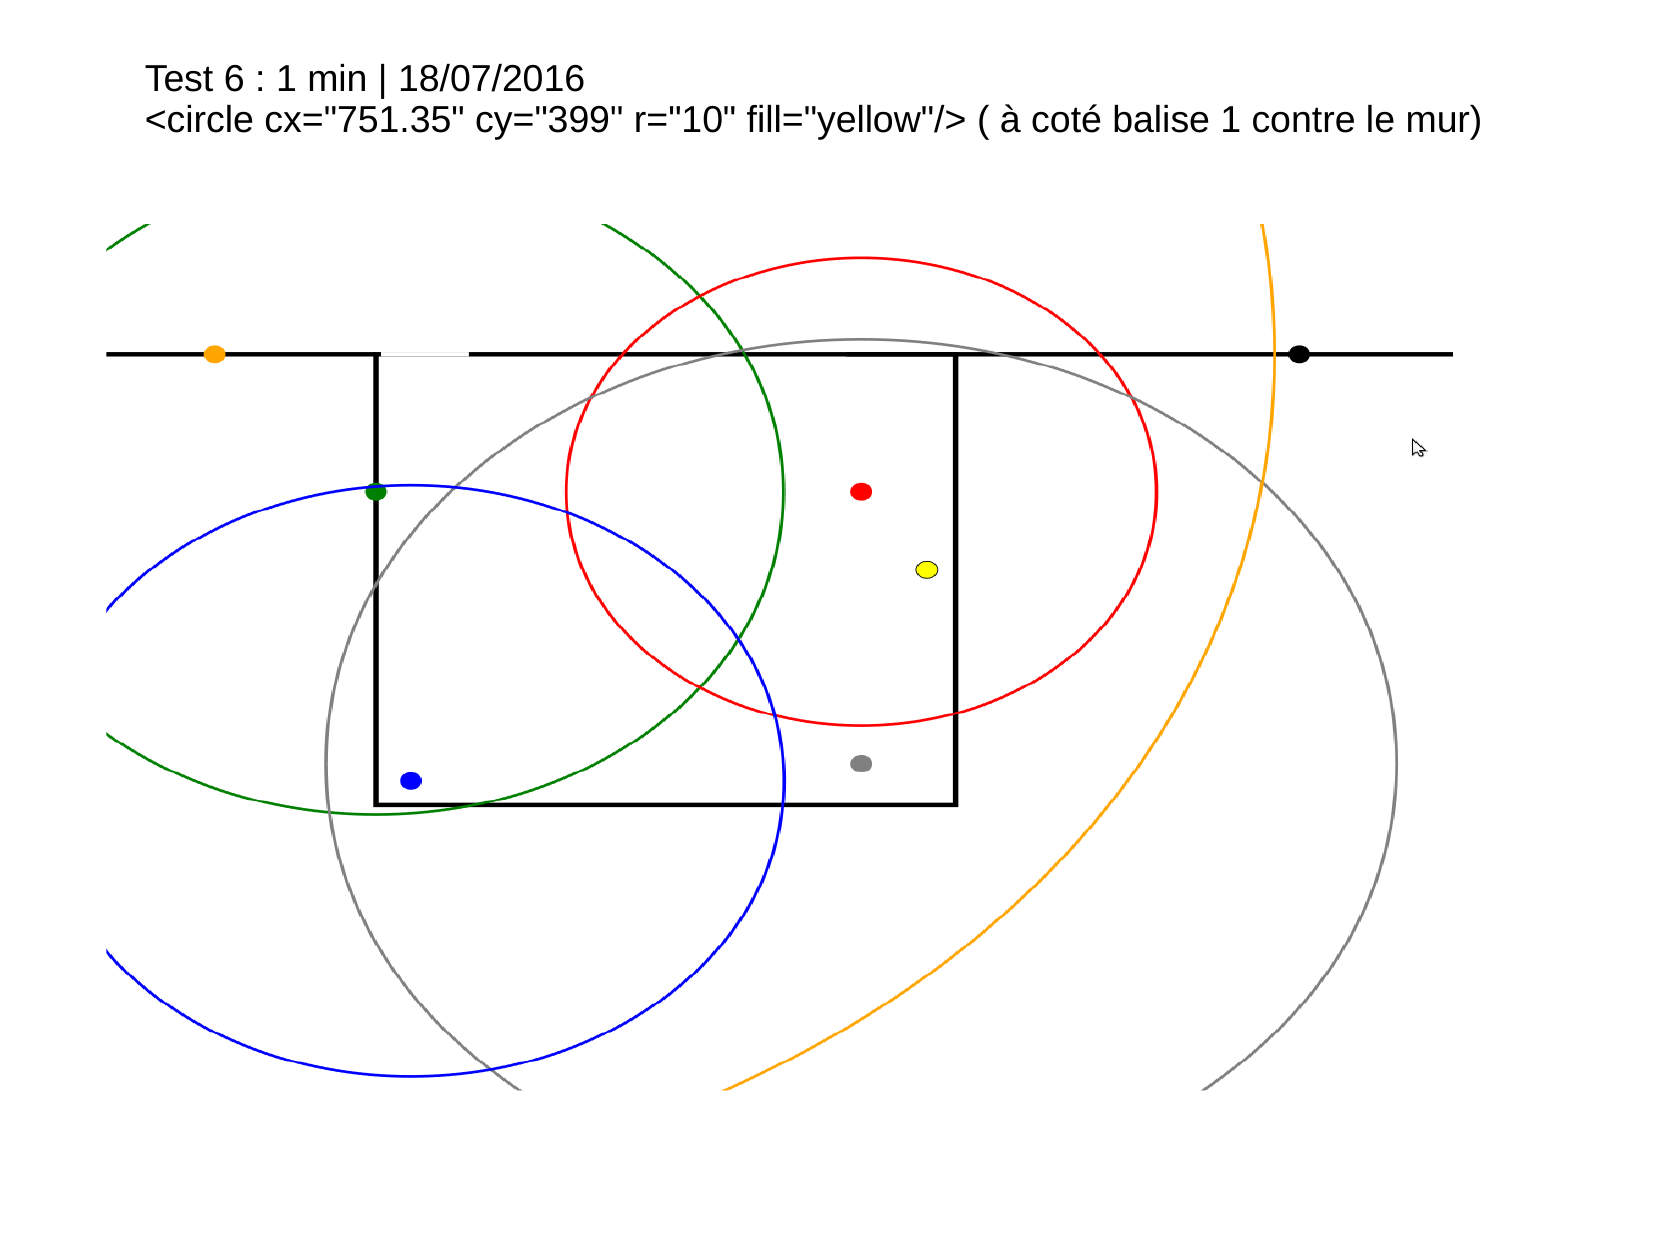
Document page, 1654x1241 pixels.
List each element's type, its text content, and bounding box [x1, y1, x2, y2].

text_box Test 6 : 1 min | 18/07/2016 <circle cx="751.35" cy="399" r="10" fill="yellow"/> ( à coté balise 1 contre le mur) [129, 49, 1507, 149]
picture [106, 224, 1453, 1099]
